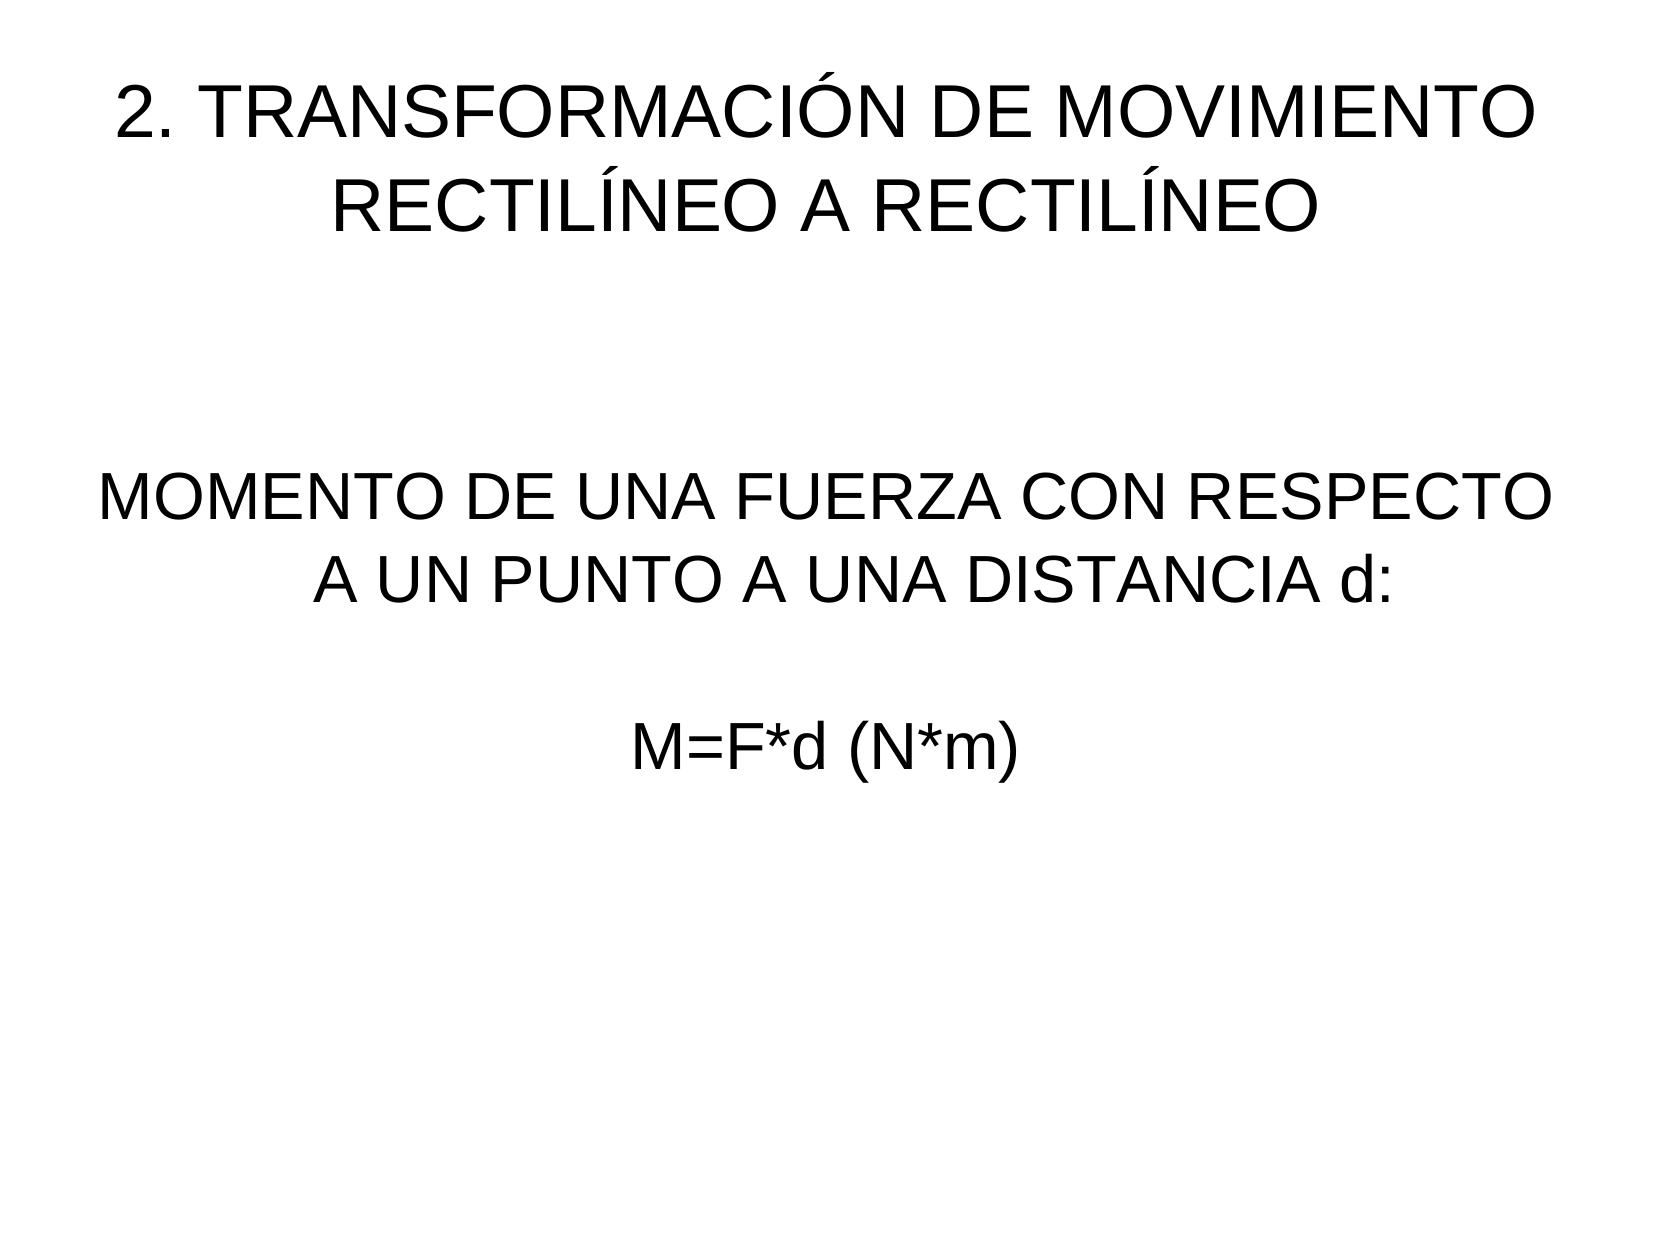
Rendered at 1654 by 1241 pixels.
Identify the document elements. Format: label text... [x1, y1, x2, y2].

subtitle MOMENTO DE UNA FUERZA CON RESPECTO A UN PUNTO A UNA DISTANCIA d: M=F*d (N*m) [82, 290, 1571, 1109]
title 2. TRANSFORMACIÓN DE MOVIMIENTO RECTILÍNEO A RECTILÍNEO [82, 45, 1571, 260]
